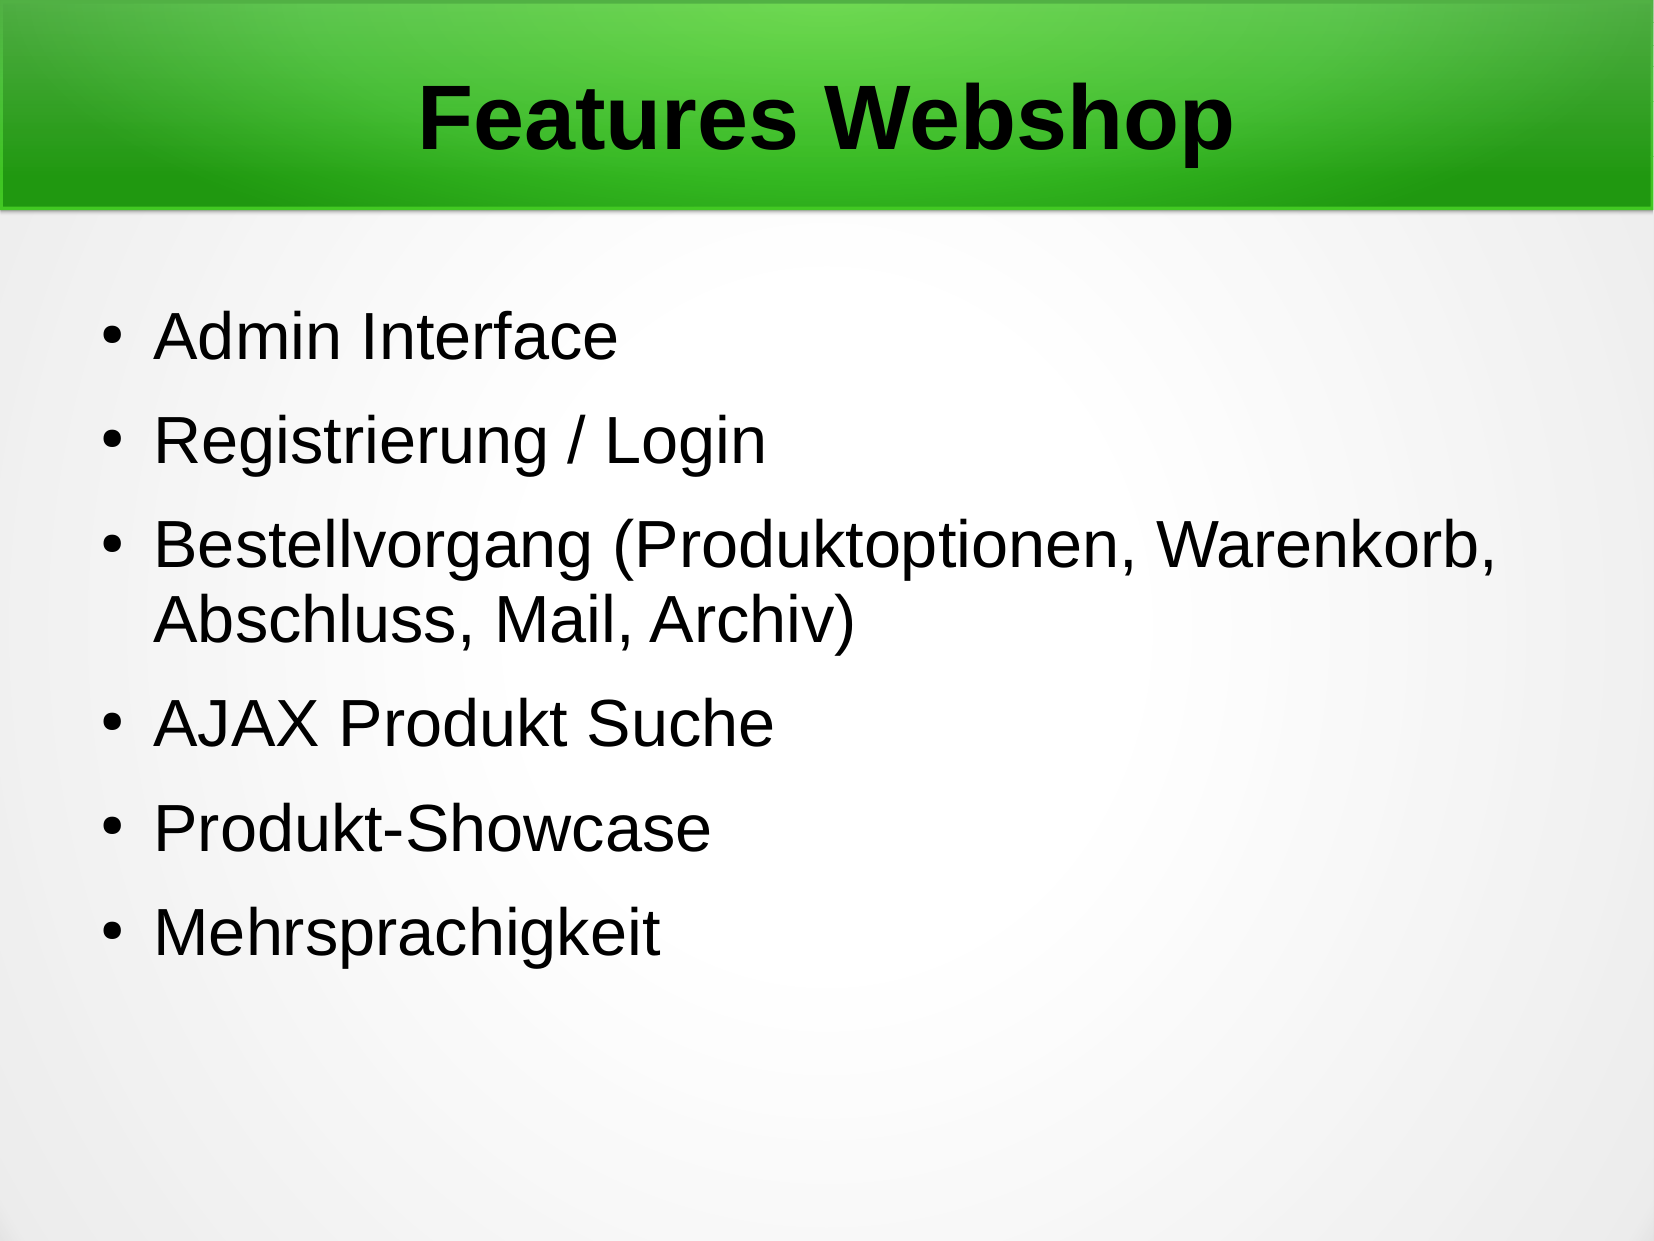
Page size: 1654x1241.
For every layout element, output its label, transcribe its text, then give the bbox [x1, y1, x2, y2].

title Features Webshop [82, 47, 1571, 189]
list Admin Interface Registrierung / Login Bestellvorgang (Produktoptionen, Warenkorb, Abschluss, Mail, Archiv) AJAX Produkt Suche Produkt-Showcase Mehrsprachigkeit [82, 299, 1571, 1019]
